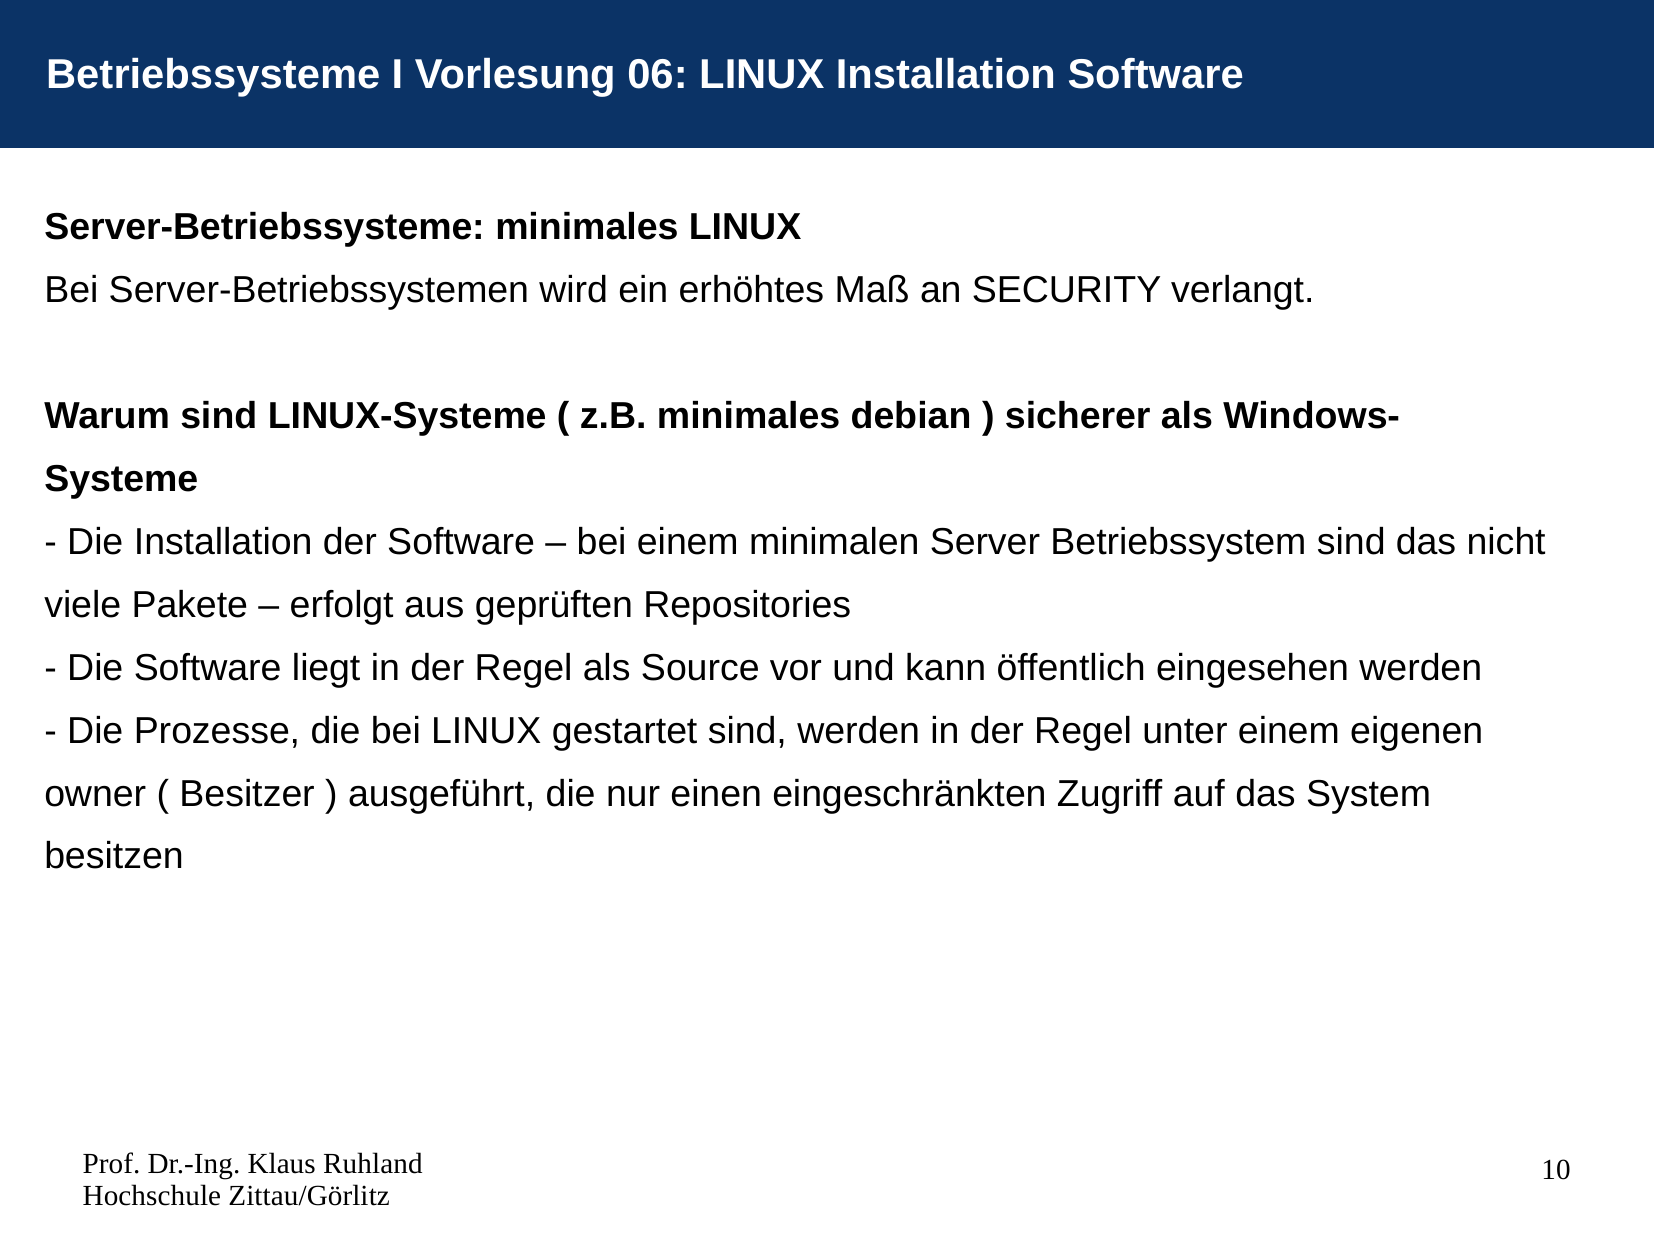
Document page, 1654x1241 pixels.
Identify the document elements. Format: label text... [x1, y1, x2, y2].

text_box Server-Betriebssysteme: minimales LINUX Bei Server-Betriebssystemen wird ein erhöhtes Maß an SECURITY verlangt. Warum sind LINUX-Systeme ( z.B. minimales debian ) sicherer als Windows-Systeme - Die Installation der Software – bei einem minimalen Server Betriebssystem sind das nicht viele Pakete – erfolgt aus geprüften Repositories - Die Software liegt in der Regel als Source vor und kann öffentlich eingesehen werden - Die Prozesse, die bei LINUX gestartet sind, werden in der Regel unter einem eigenen owner ( Besitzer ) ausgeführt, die nur einen eingeschränkten Zugriff auf das System besitzen [29, 177, 1565, 1150]
